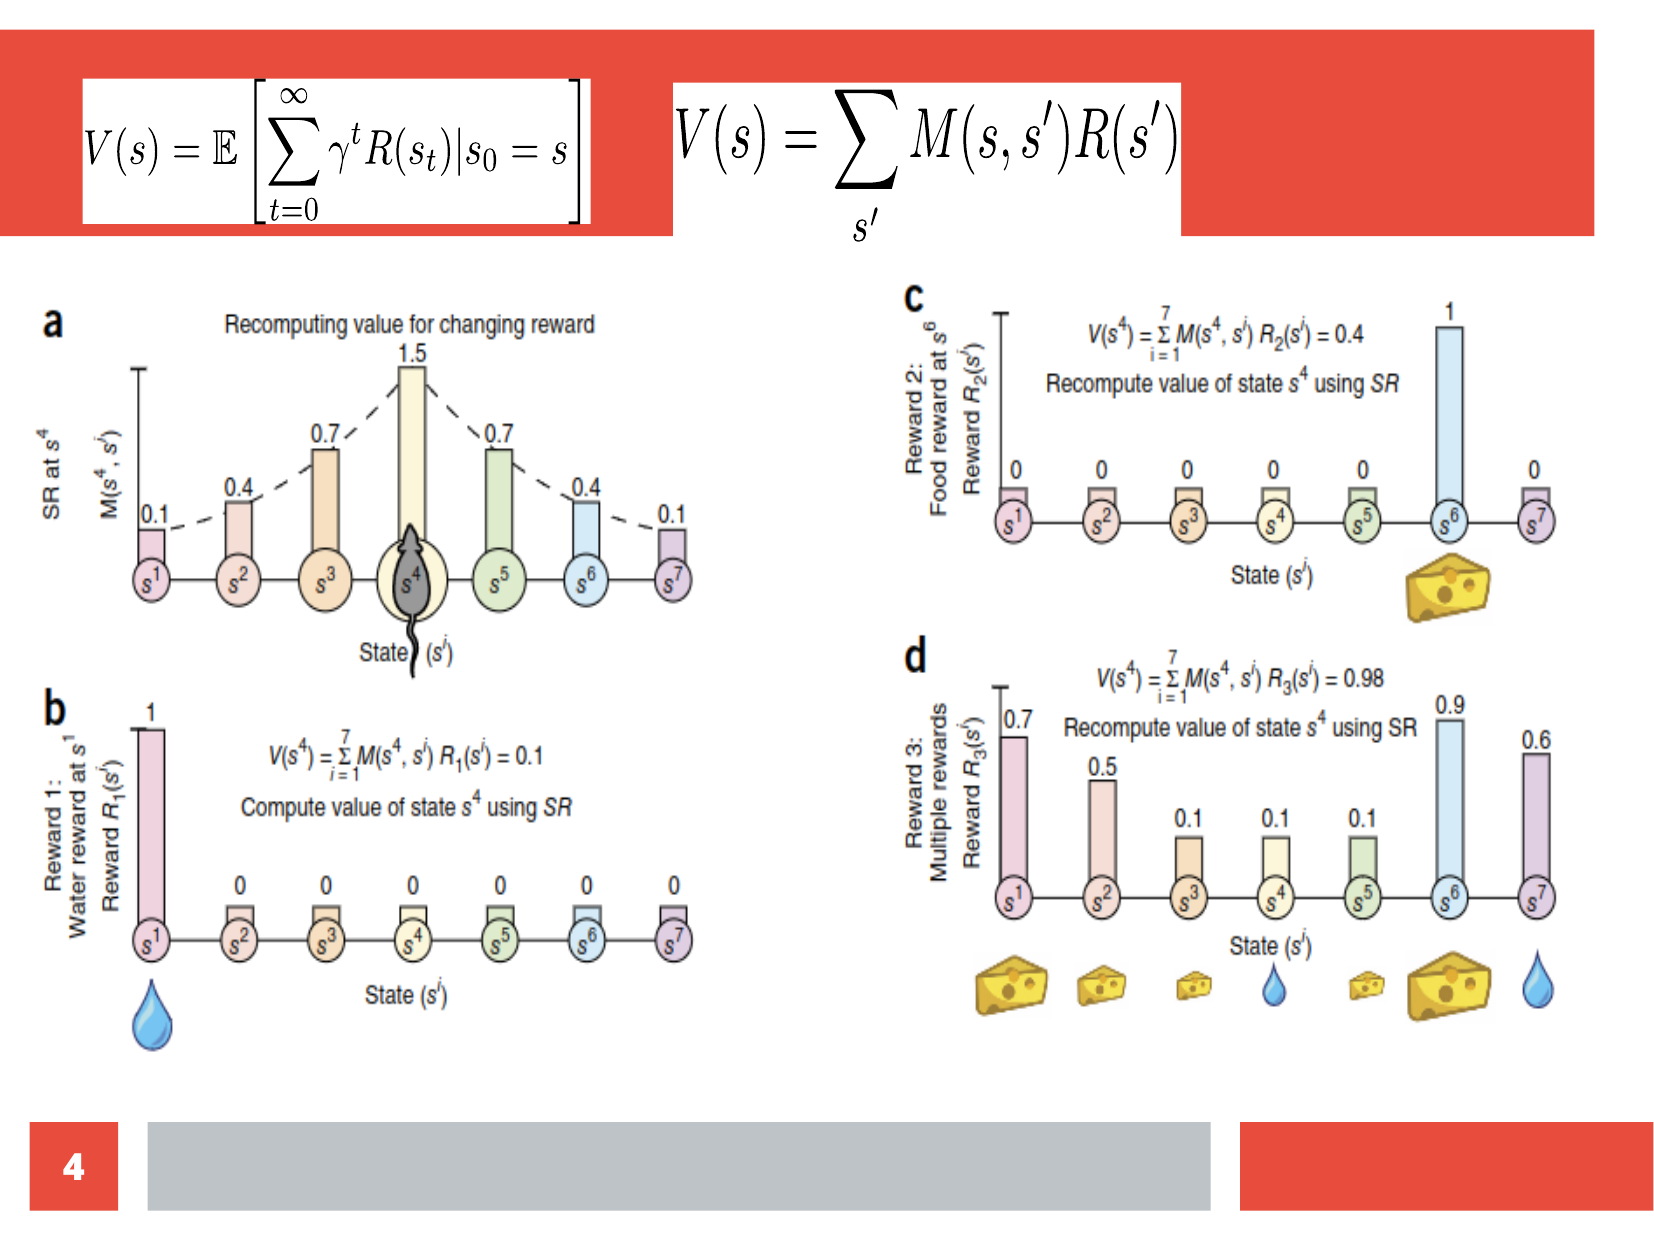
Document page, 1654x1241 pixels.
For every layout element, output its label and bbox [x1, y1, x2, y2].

text_box [82, 78, 591, 225]
text_box [673, 82, 1182, 242]
picture [26, 253, 749, 1058]
picture [873, 265, 1607, 1048]
